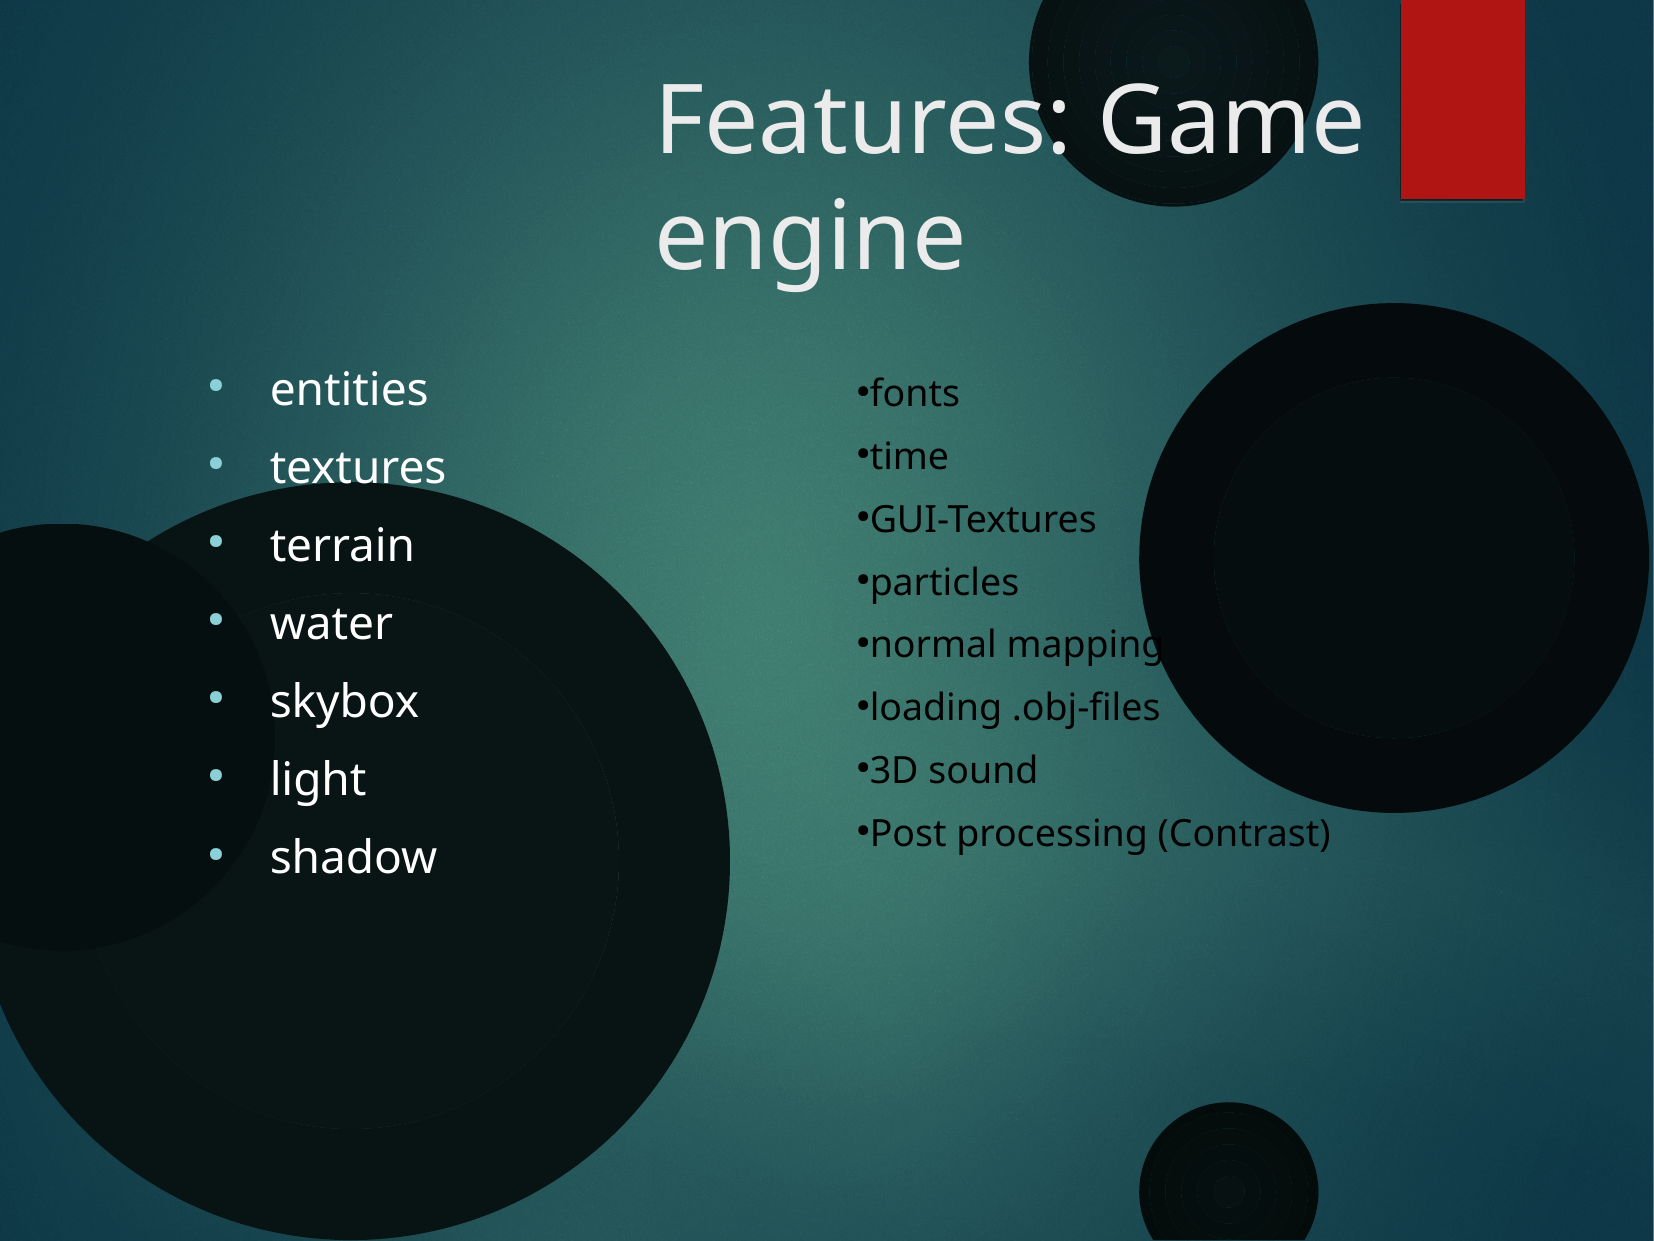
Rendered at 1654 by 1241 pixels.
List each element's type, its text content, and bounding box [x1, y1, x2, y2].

list entities textures terrain water skybox light shadow [192, 351, 583, 977]
text_box fonts time GUI-Textures particles normal mapping loading .obj-files 3D sound Post processing (Contrast) [841, 359, 1424, 969]
title Features: Game engine [639, 49, 1654, 257]
